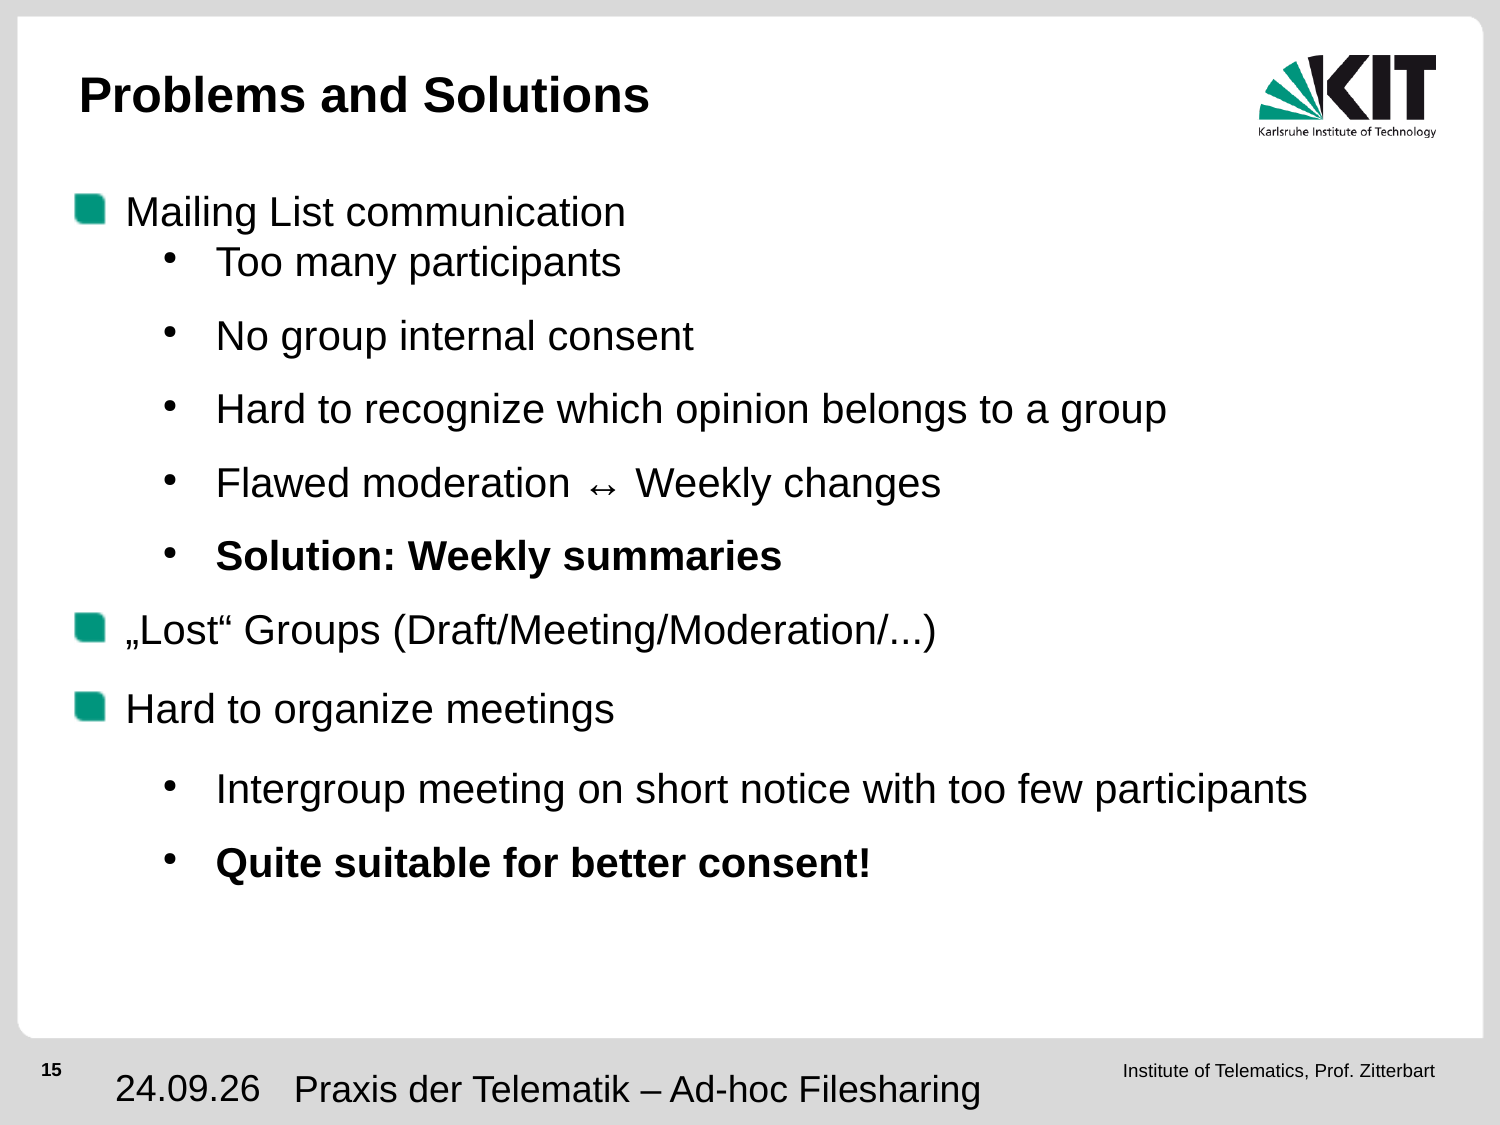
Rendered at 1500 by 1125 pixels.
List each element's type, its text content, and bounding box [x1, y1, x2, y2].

slide_number 11.12.12 [100, 1057, 296, 1117]
title Problems and Solutions [64, 54, 1198, 147]
picture [0, 0, 1500, 1125]
footer Praxis der Telematik – Ad-hoc Filesharing [296, 1057, 1034, 1117]
list Mailing List communication Too many participants No group internal consent Hard to recognize which opinion belongs to a group Flawed moderation ↔ Weekly changes Solution: Weekly summaries „Lost“ Groups (Draft/Meeting/Moderation/...) Hard to organize meetings Intergroup meeting on short notice with too few participants Quite suitable for better consent! [59, 177, 1430, 1031]
